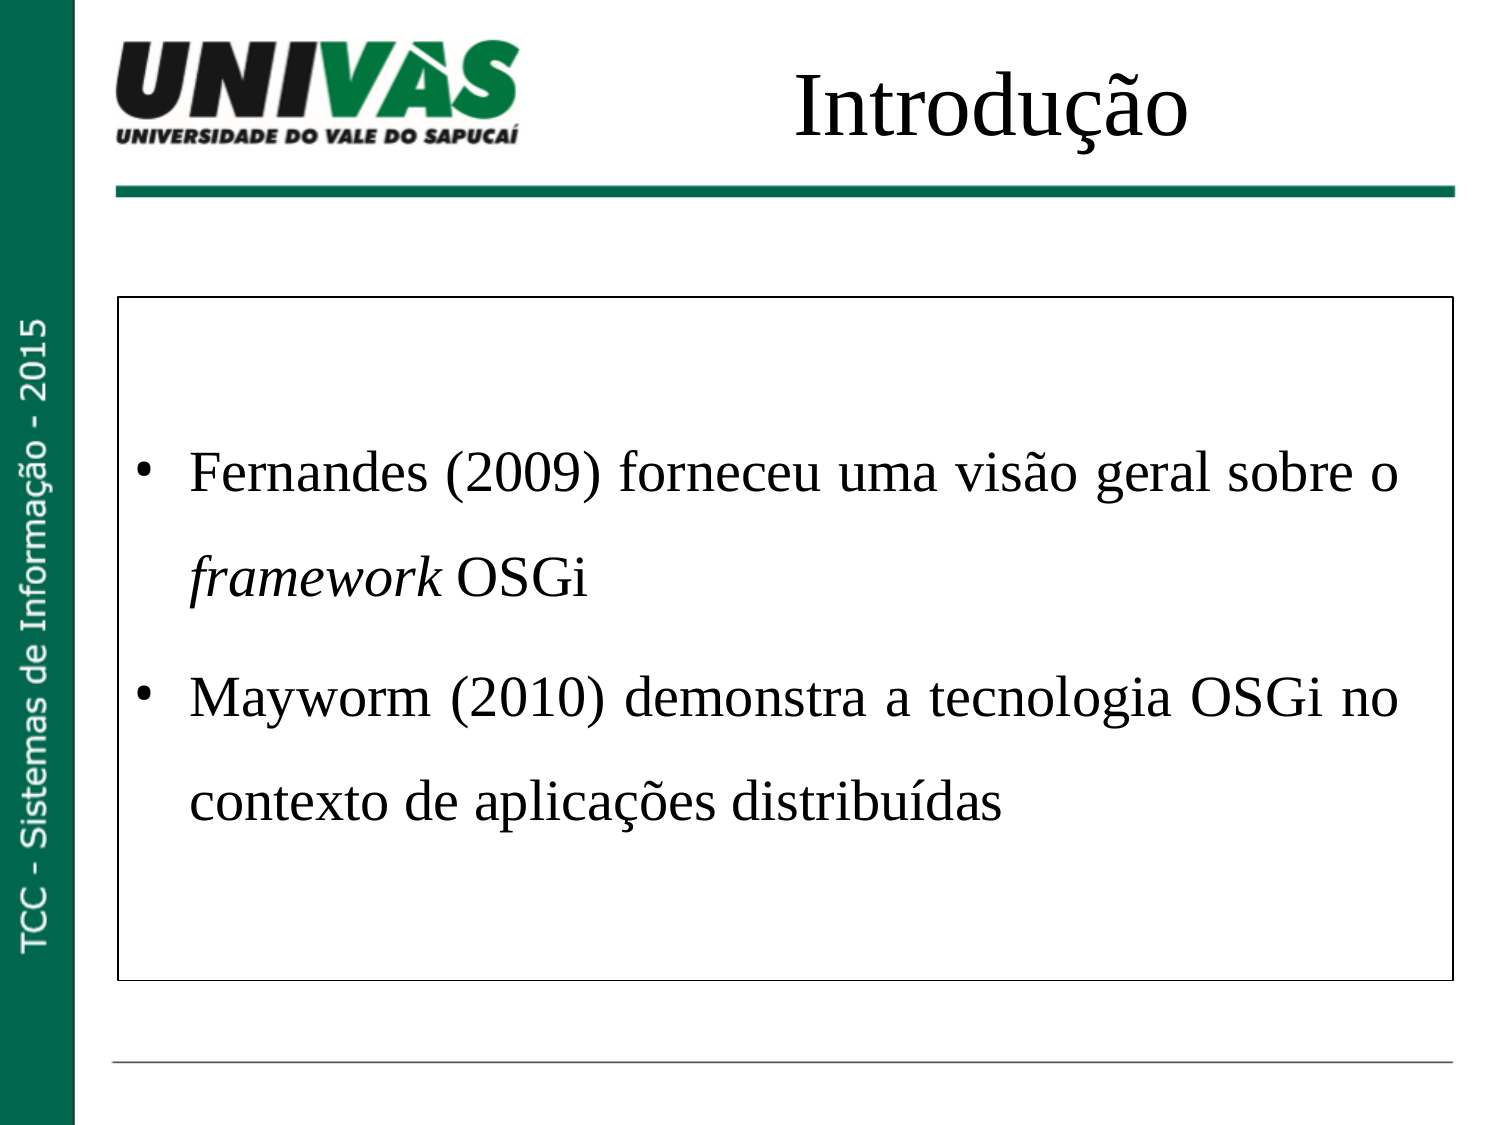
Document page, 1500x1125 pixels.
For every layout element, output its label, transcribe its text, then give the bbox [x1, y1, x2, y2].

picture [0, 0, 1500, 1125]
title Introdução [531, 23, 1454, 174]
text_box Fernandes (2009) forneceu uma visão geral sobre o framework OSGi Mayworm (2010) demonstra a tecnologia OSGi no contexto de aplicações distribuídas [118, 296, 1453, 981]
